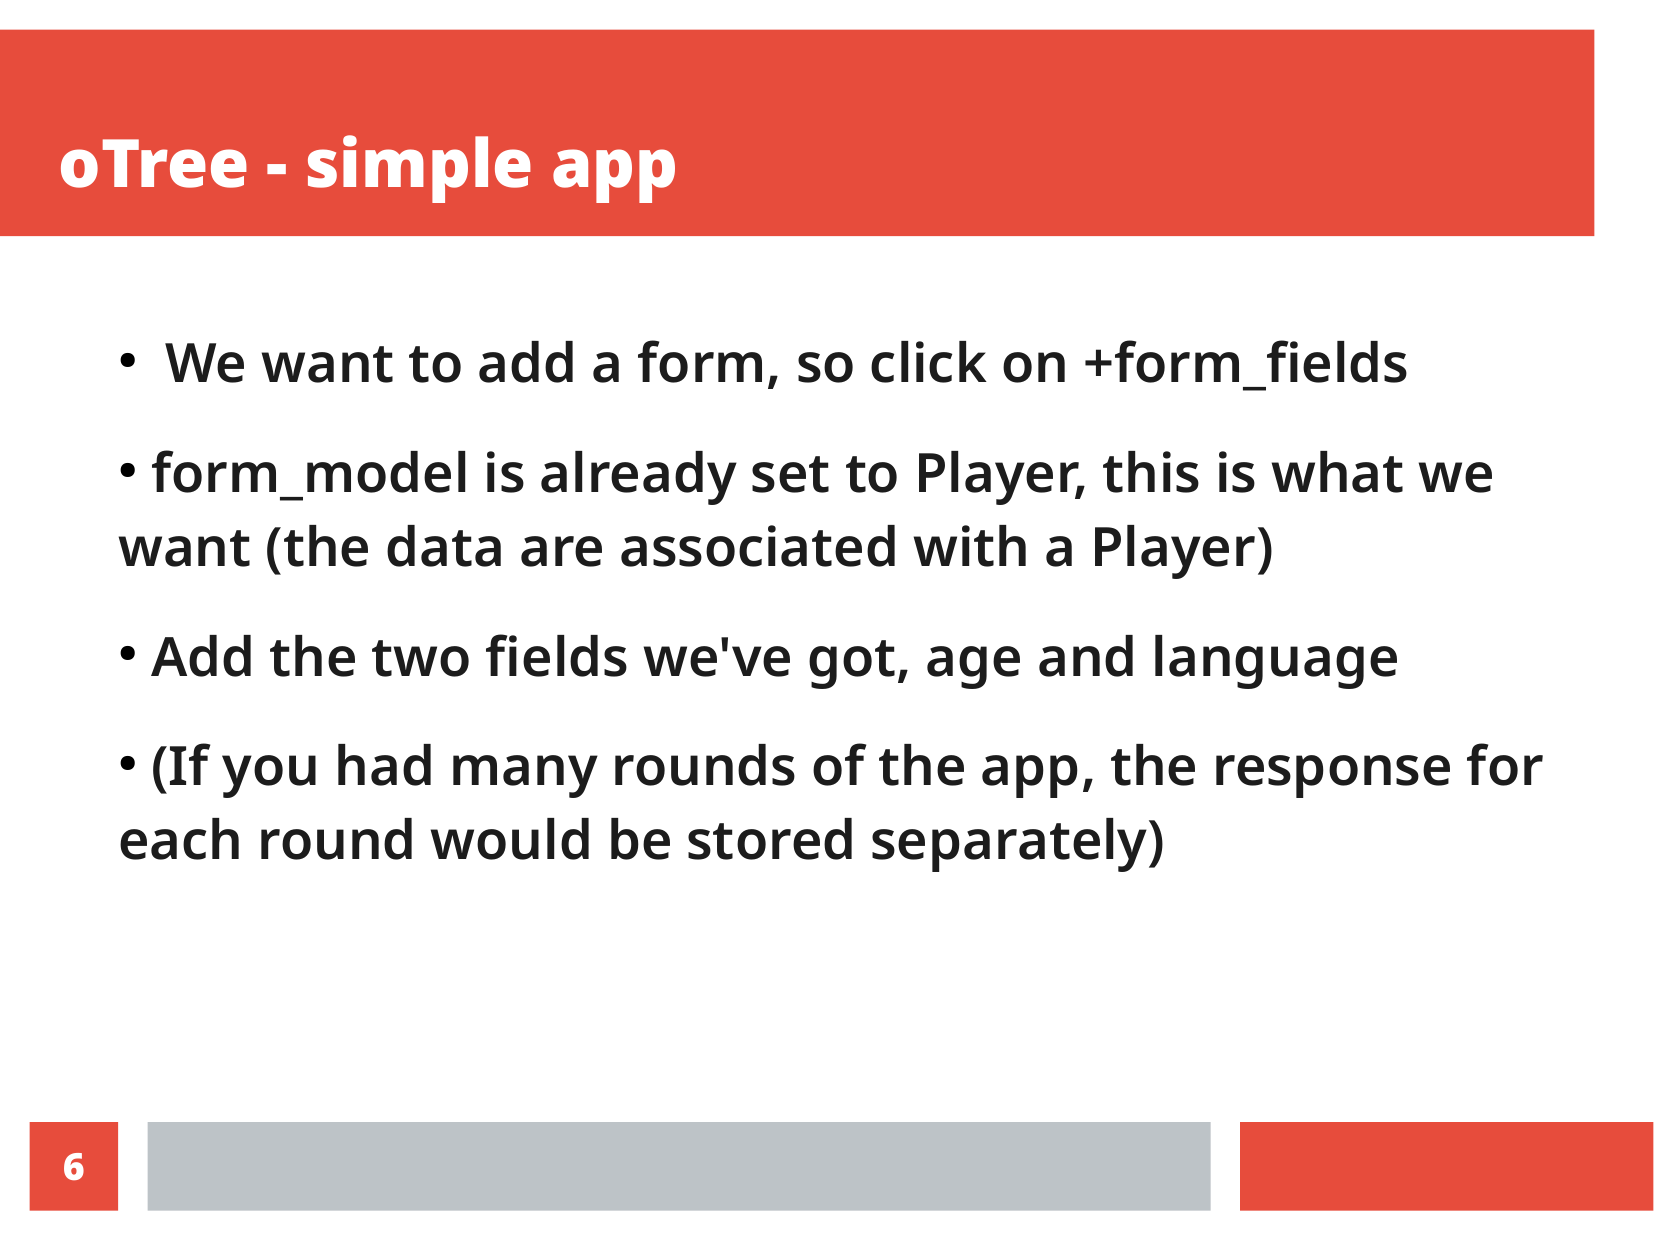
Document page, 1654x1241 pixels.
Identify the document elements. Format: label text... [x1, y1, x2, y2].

list We want to add a form, so click on +form_fields form_model is already set to Player, this is what we want (the data are associated with a Player) Add the two fields we've got, age and language (If you had many rounds of the app, the response for each round would be stored separately) [59, 324, 1565, 1093]
title oTree - simple app [59, 59, 1595, 207]
